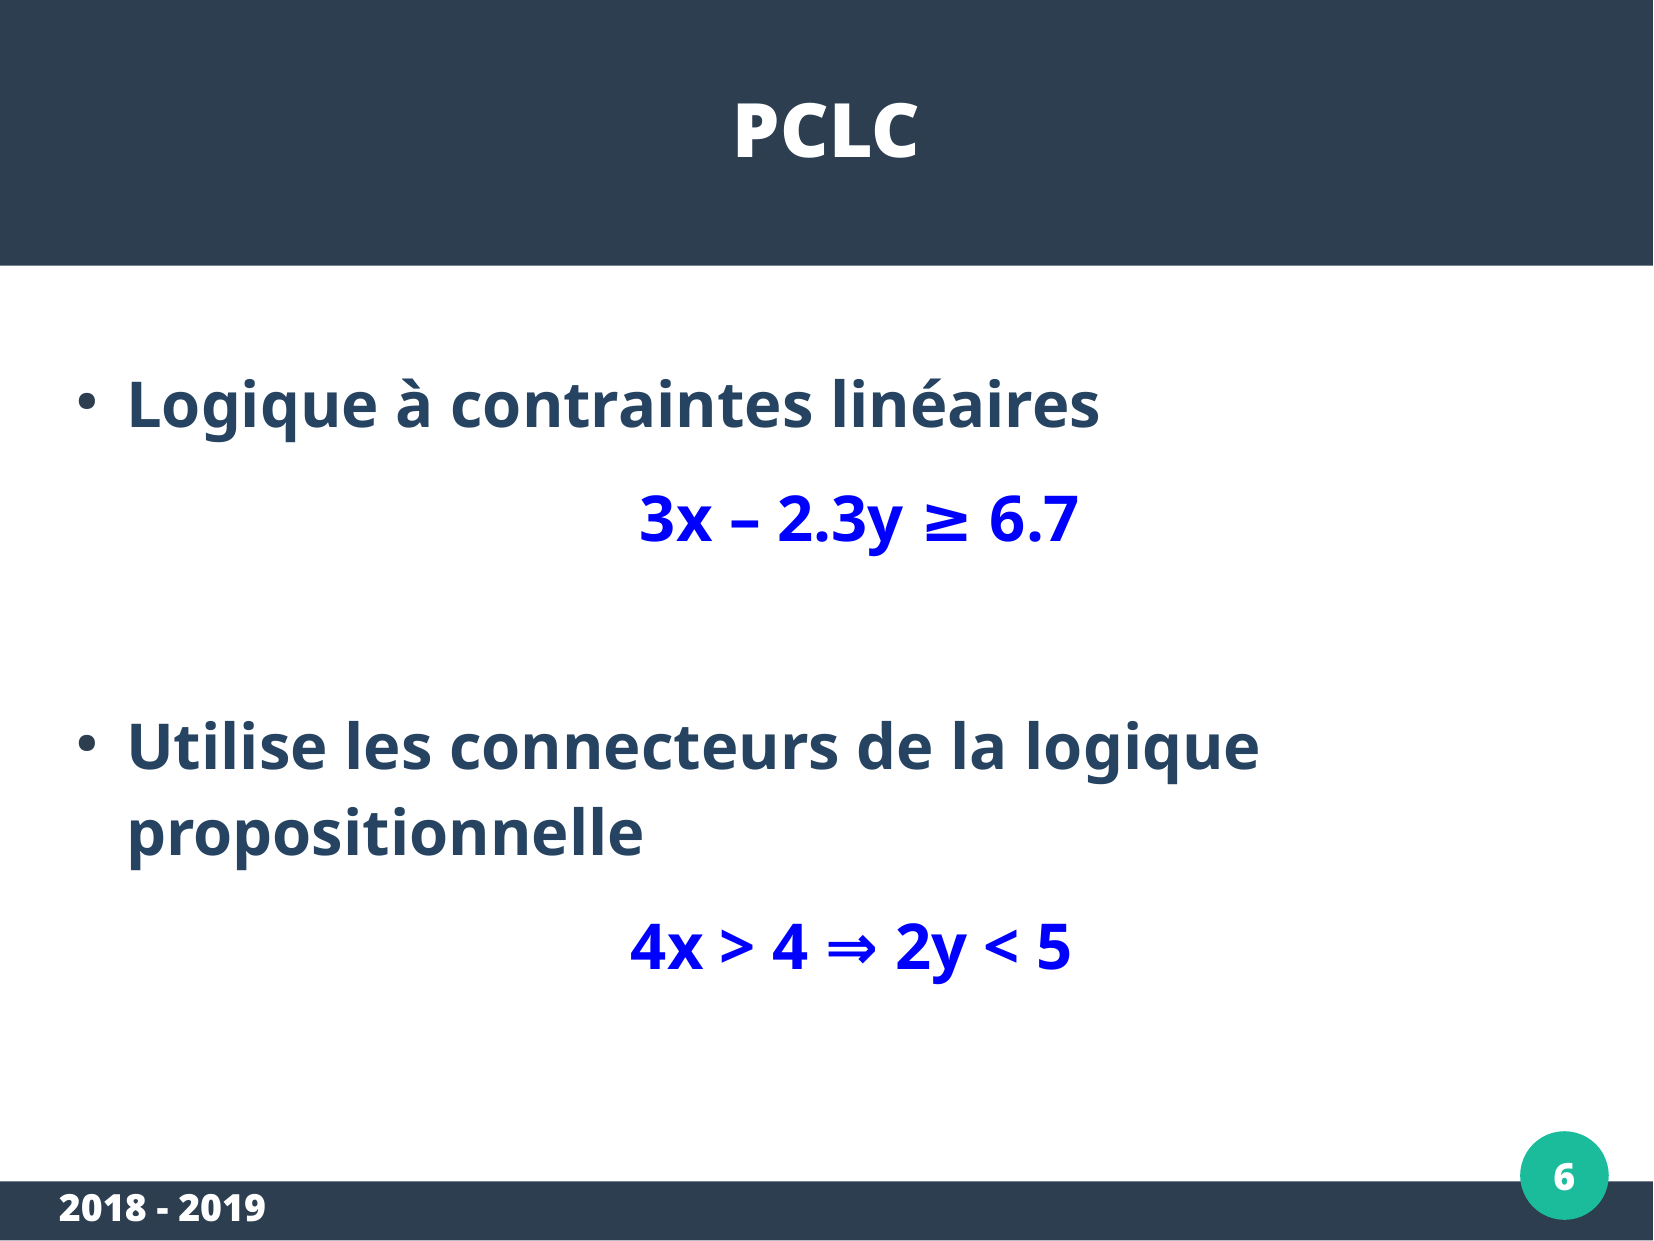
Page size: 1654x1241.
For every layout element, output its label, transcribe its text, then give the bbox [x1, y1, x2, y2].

list Logique à contraintes linéaires 3x – 2.3y ≥ 6.7 Utilise les connecteurs de la logique propositionnelle 4x > 4 ⇒ 2y < 5 [58, 360, 1594, 996]
title PCLC [58, 49, 1594, 207]
